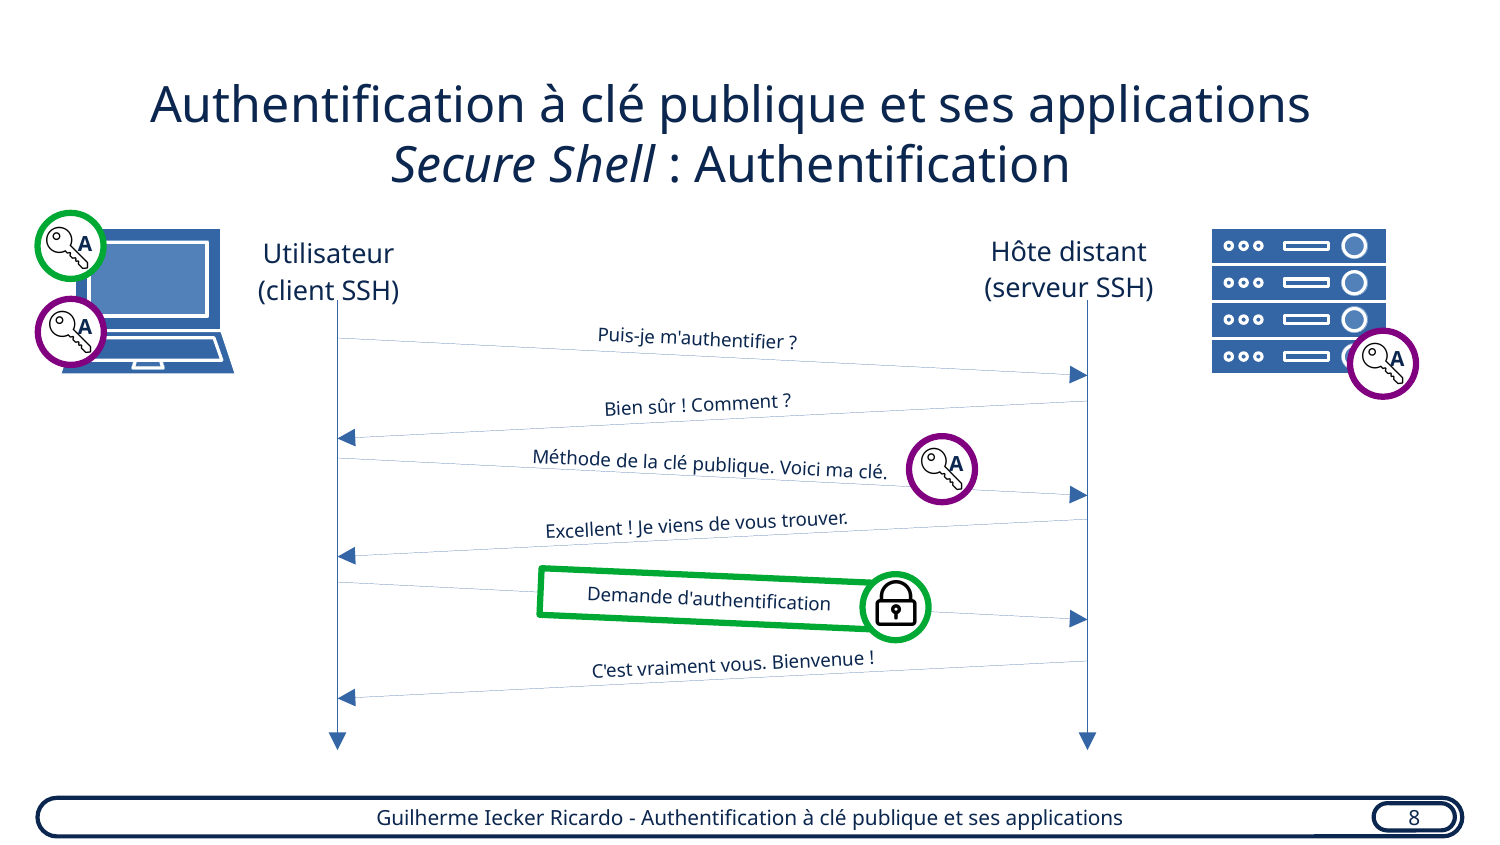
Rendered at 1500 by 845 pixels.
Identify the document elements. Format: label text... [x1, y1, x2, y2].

text_box [919, 487, 970, 503]
text_box [876, 574, 915, 580]
text_box [862, 583, 929, 641]
text_box [919, 436, 961, 445]
picture [1359, 340, 1406, 387]
text_box [1210, 227, 1412, 397]
text_box Puis-je m'authentifier ? [509, 309, 886, 364]
picture [918, 445, 965, 493]
picture [873, 580, 919, 627]
picture [43, 224, 91, 272]
text_box Bien sûr ! Comment ? [528, 376, 867, 430]
text_box [48, 227, 237, 376]
text_box Excellent ! Je viens de vous trouver. [489, 493, 906, 591]
text_box [37, 310, 46, 354]
text_box A [63, 222, 103, 267]
text_box Méthode de la clé publique. Voici ma clé. [464, 433, 953, 528]
text_box C'est vraiment vous. Bienvenue ! [528, 633, 940, 714]
text_box Guilherme Iecker Ricardo - Authentification à clé publique et ses applications [37, 797, 1463, 837]
text_box A [63, 304, 103, 350]
picture [46, 308, 94, 356]
text_box [45, 212, 94, 224]
text_box [908, 446, 918, 492]
text_box Utilisateur (client SSH) [221, 227, 436, 305]
text_box Demande d'authentification [539, 568, 873, 626]
text_box [37, 227, 43, 264]
title Authentification à clé publique et ses applications Secure Shell : Authentification [75, 57, 1388, 213]
text_box Hôte distant (serveur SSH) [937, 225, 1201, 334]
text_box A [1375, 336, 1415, 381]
text_box A [934, 442, 974, 487]
